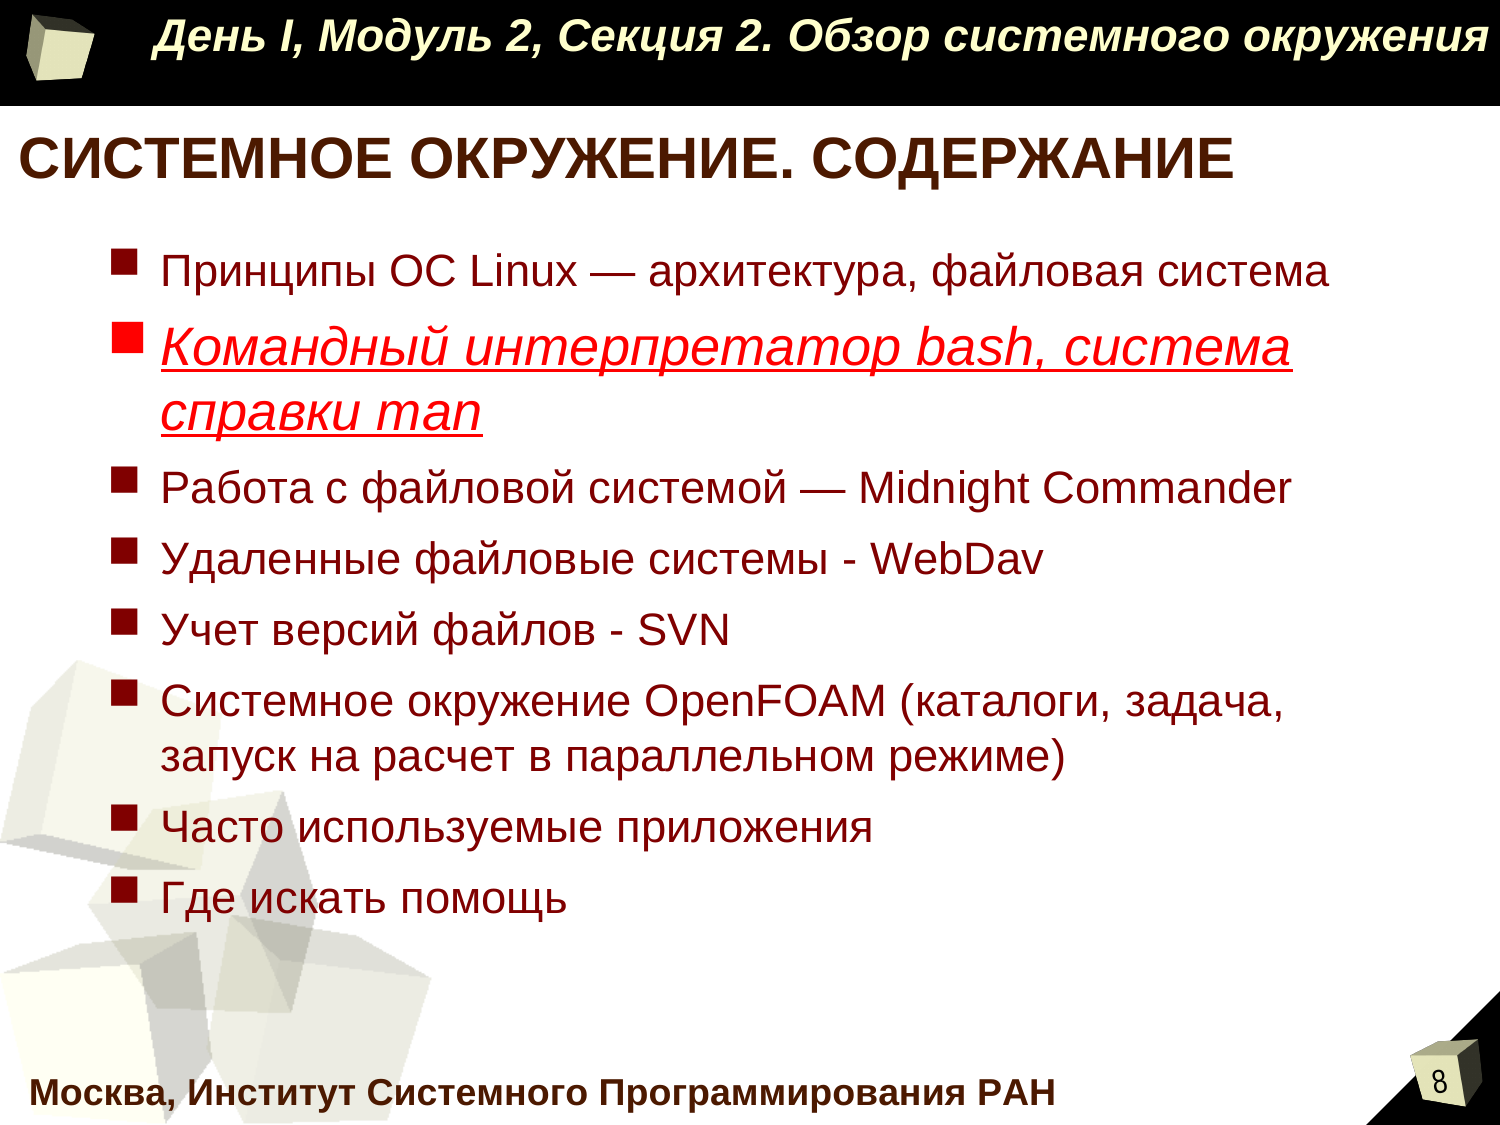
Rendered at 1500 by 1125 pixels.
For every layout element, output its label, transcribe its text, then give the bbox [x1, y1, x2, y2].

picture [423, 1088, 433, 1102]
list Принципы ОС Linux — архитектура, файловая система Командный интерпретатор bash, система справки man Работа с файловой системой — Midnight Commander Удаленные файловые системы - WebDav Учет версий файлов - SVN Системное окружение OpenFOAM (каталоги, задача, запуск на расчет в параллельном режиме) Часто используемые приложения Где искать помощь [75, 233, 1426, 976]
text_box СИСТЕМНОЕ ОКРУЖЕНИЕ. СОДЕРЖАНИЕ [4, 112, 1500, 198]
picture [0, 659, 433, 1125]
